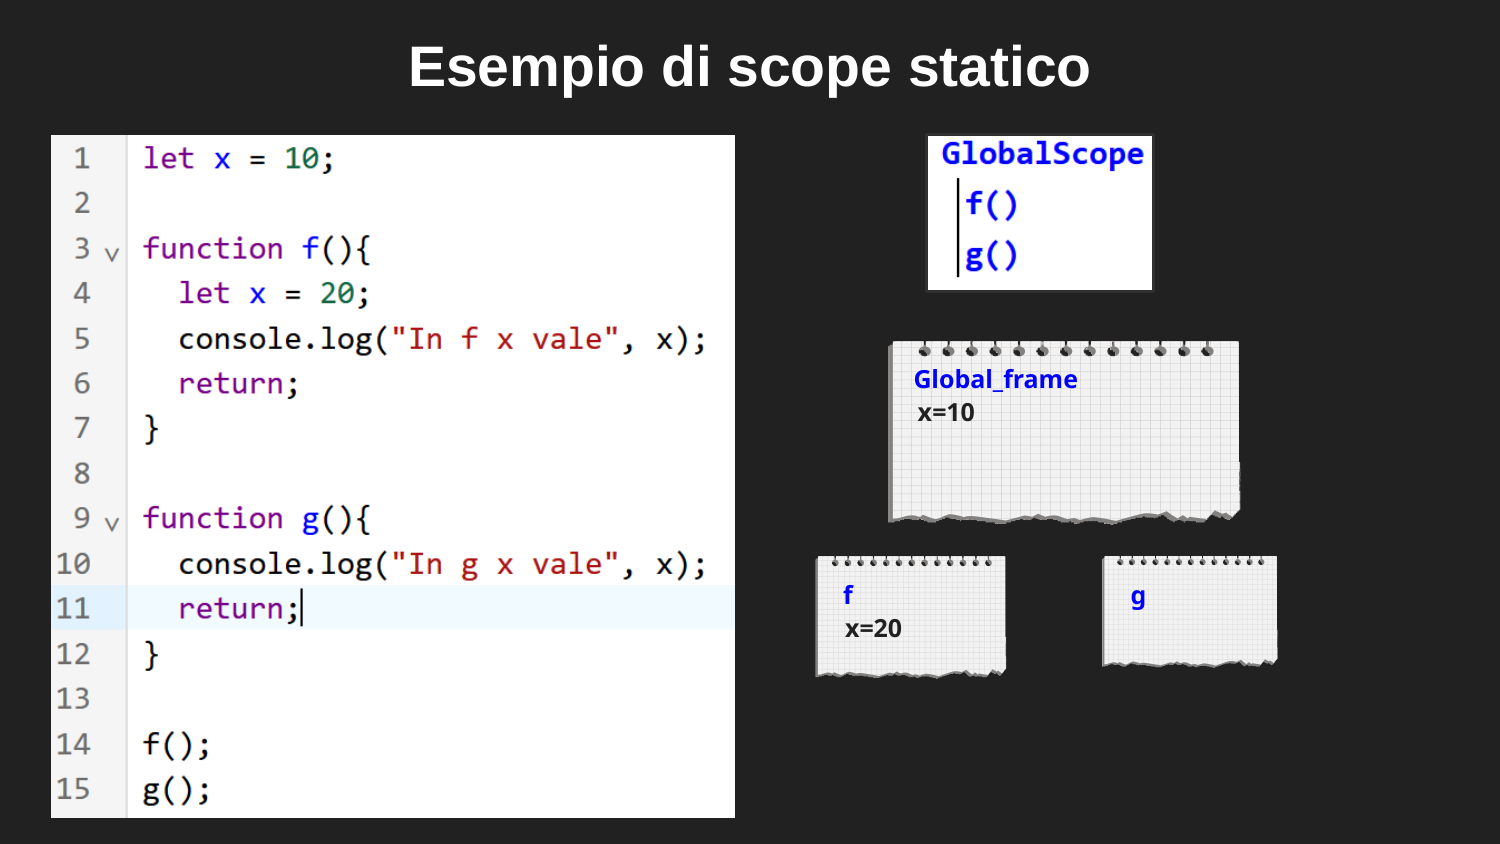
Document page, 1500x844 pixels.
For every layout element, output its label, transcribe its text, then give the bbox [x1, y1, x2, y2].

picture [928, 136, 1153, 290]
text_box g [1115, 585, 1227, 625]
picture [1099, 554, 1282, 670]
picture [882, 338, 1249, 528]
text_box x=20 [830, 618, 956, 658]
title Esempio di scope statico [51, 20, 1449, 114]
picture [812, 554, 1011, 681]
picture [51, 135, 735, 818]
text_box f [828, 585, 954, 625]
text_box Global_frame [898, 369, 1175, 409]
text_box x=10 [902, 402, 1180, 442]
